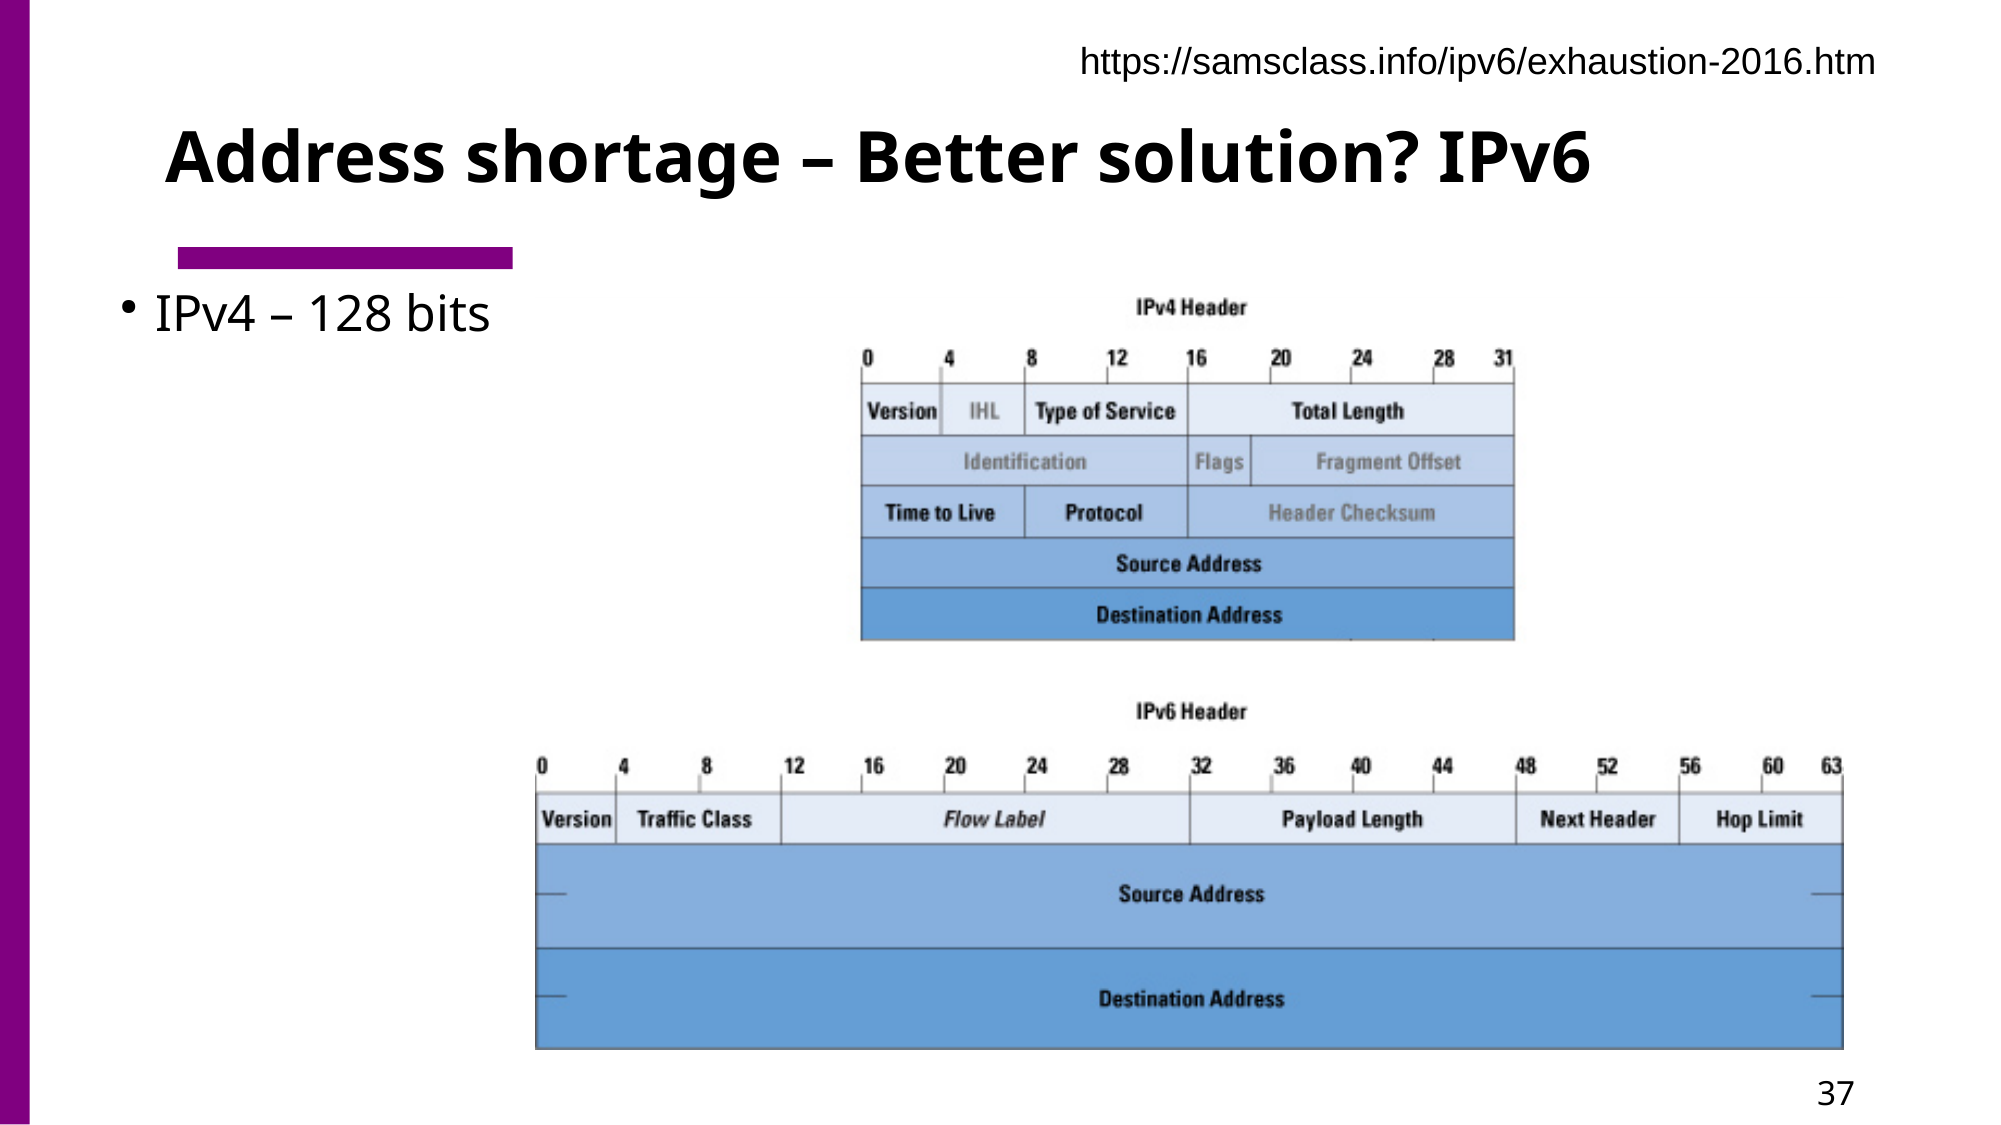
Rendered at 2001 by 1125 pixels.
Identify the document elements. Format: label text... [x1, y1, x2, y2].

text_box https://samsclass.info/ipv6/exhaustion-2016.htm [1065, 33, 1892, 91]
text_box IPv4 – 128 bits [105, 277, 1786, 1125]
picture [535, 296, 1844, 1051]
text_box Address shortage – Better solution? IPv6 [151, 0, 1849, 212]
